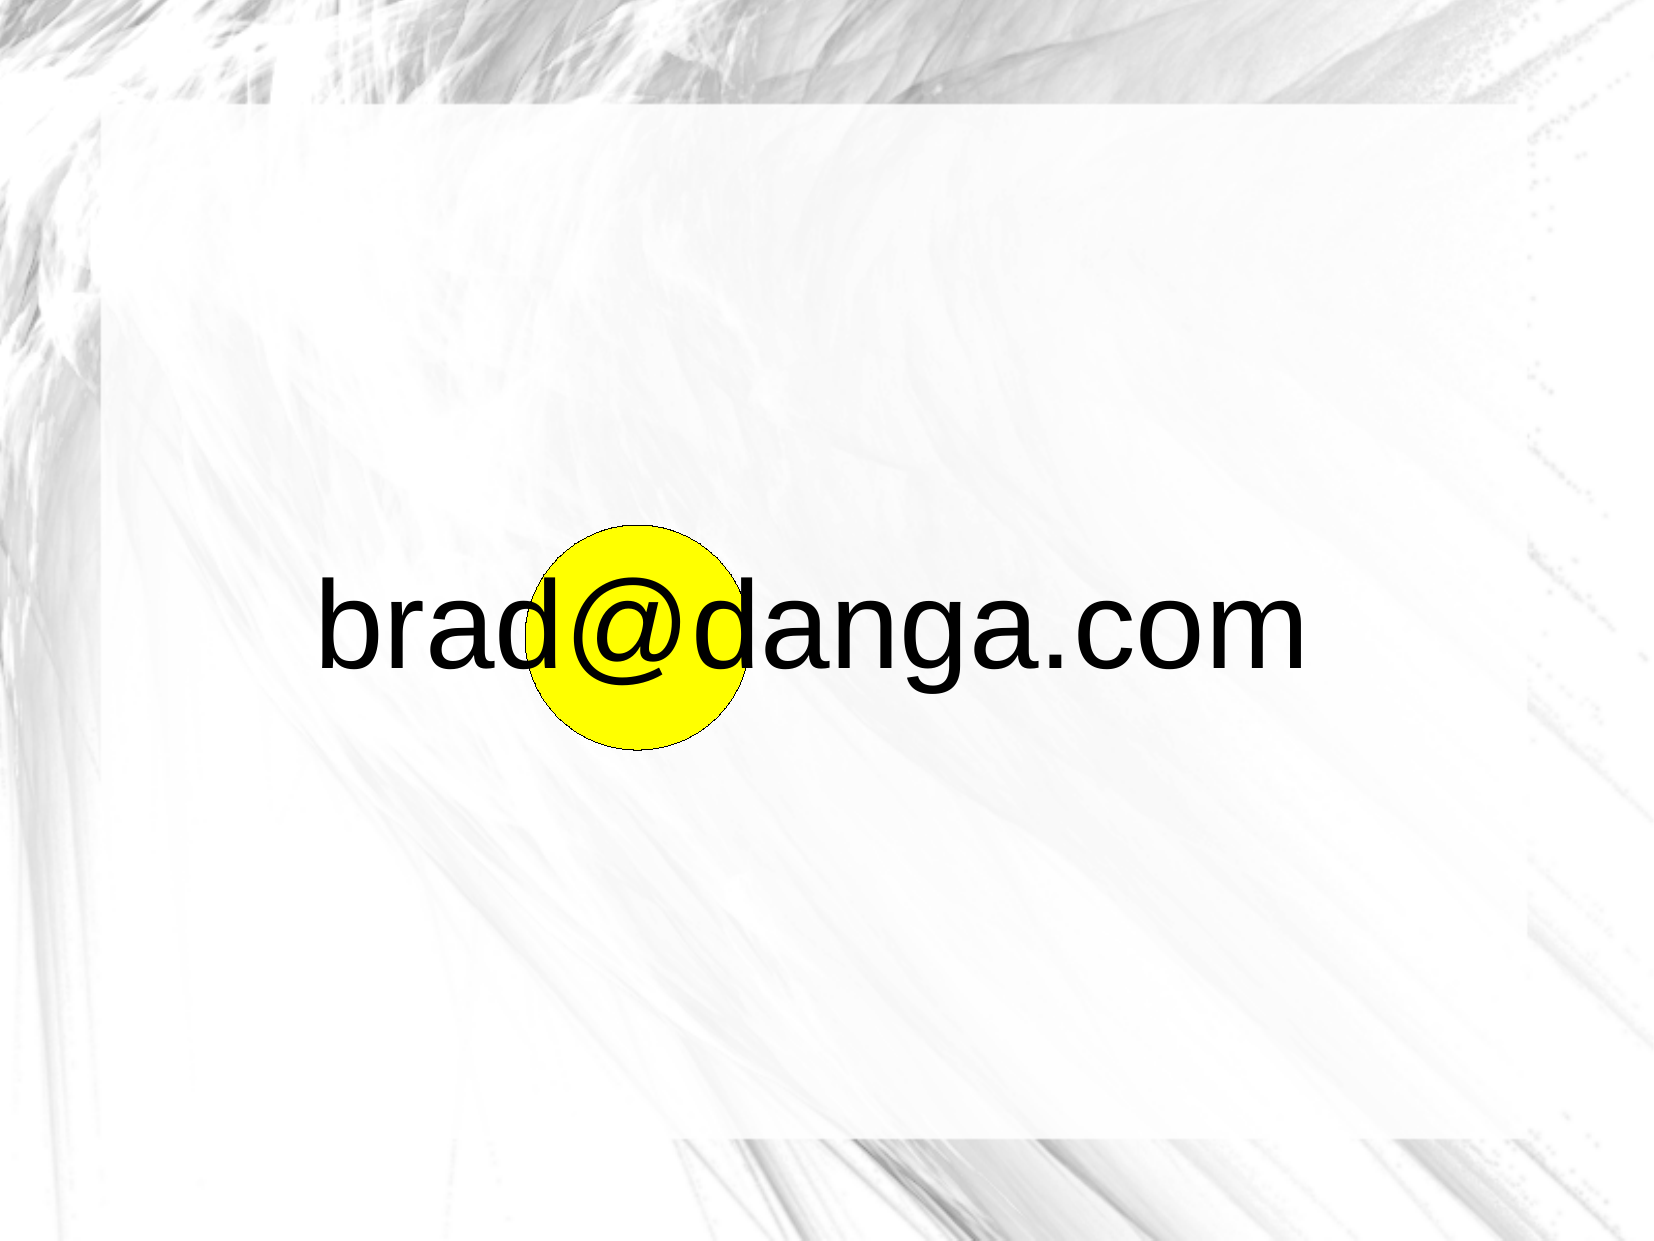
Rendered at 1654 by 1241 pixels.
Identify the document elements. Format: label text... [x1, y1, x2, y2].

subtitle brad@danga.com [118, 112, 1506, 1139]
picture [0, 0, 1654, 1241]
